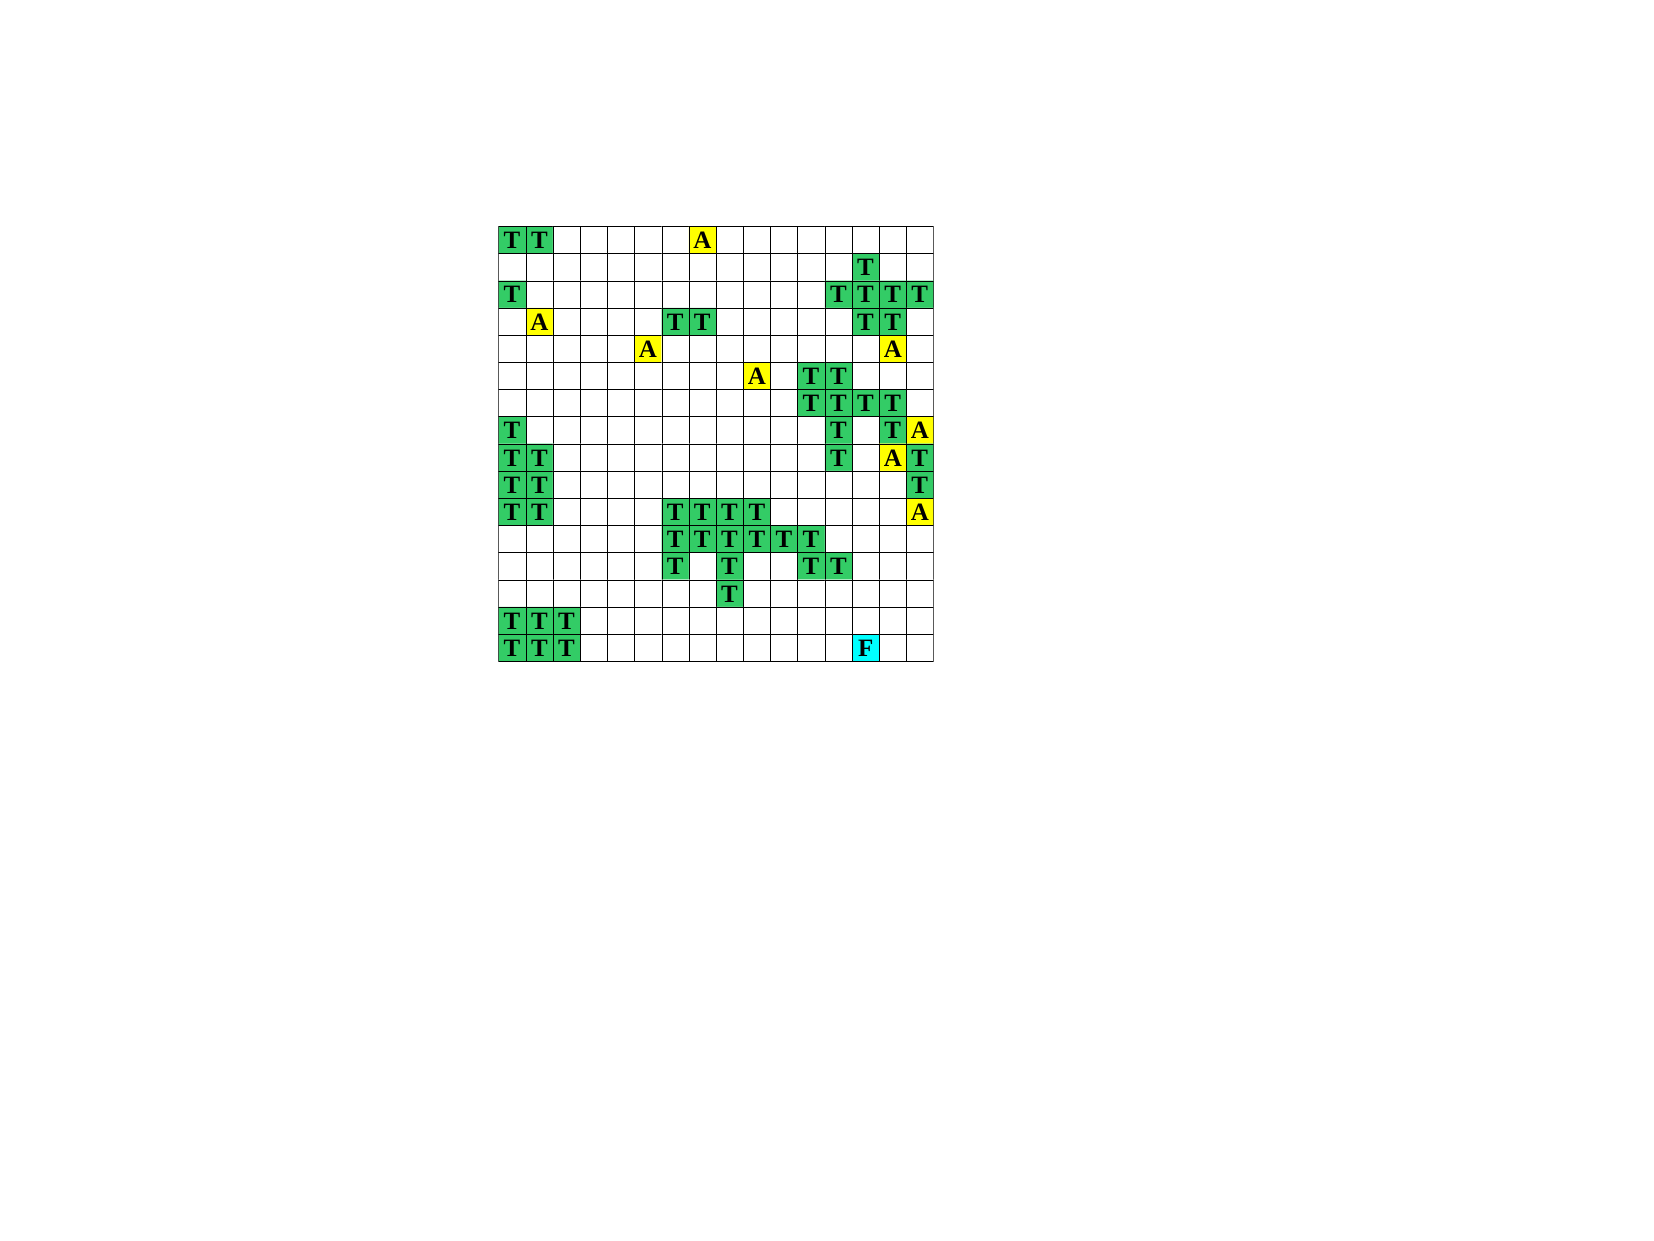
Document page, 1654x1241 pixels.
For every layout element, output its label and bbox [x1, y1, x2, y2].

picture [498, 226, 934, 662]
